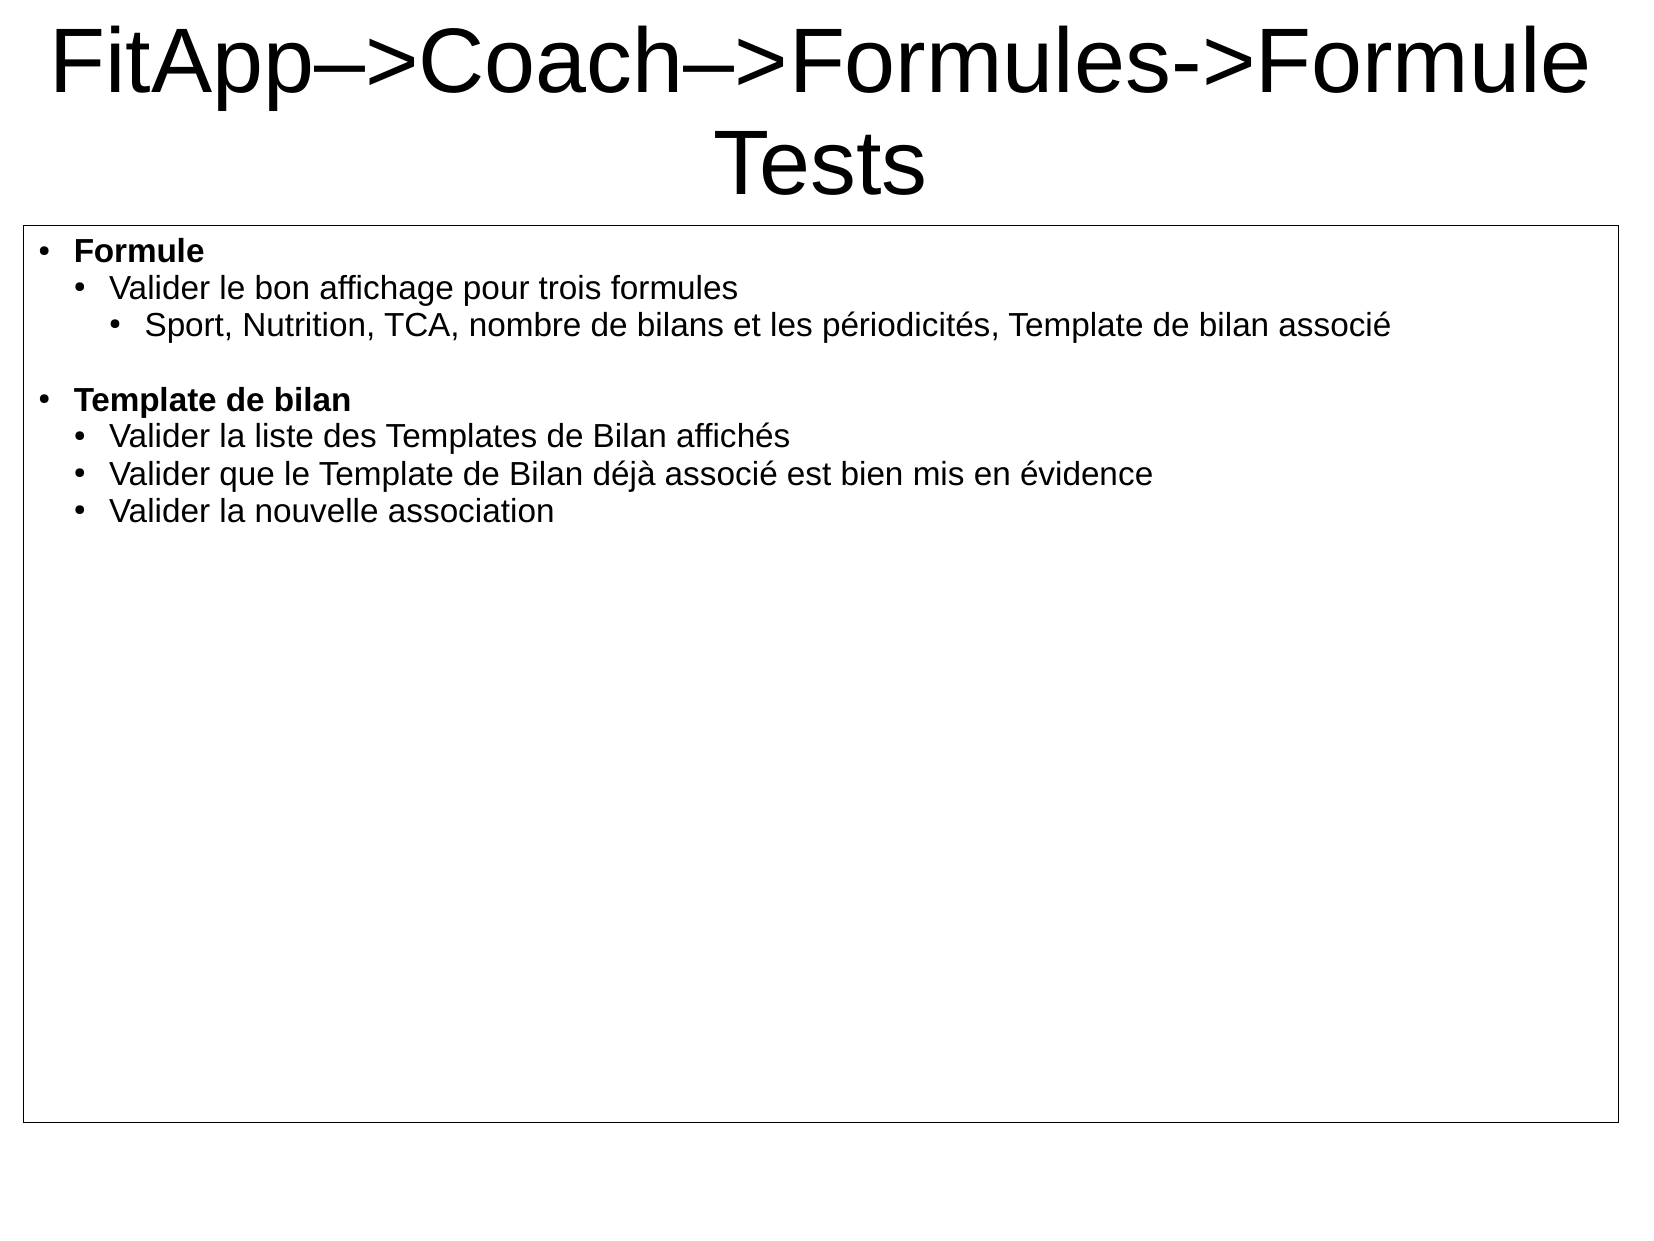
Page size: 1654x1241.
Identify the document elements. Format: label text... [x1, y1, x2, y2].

title FitApp–>Coach–>Formules->Formule Tests [47, 0, 1595, 225]
text_box Formule Valider le bon affichage pour trois formules Sport, Nutrition, TCA, nombre de bilans et les périodicités, Template de bilan associé Template de bilan Valider la liste des Templates de Bilan affichés Valider que le Template de Bilan déjà associé est bien mis en évidence Valider la nouvelle association [23, 225, 1619, 1123]
